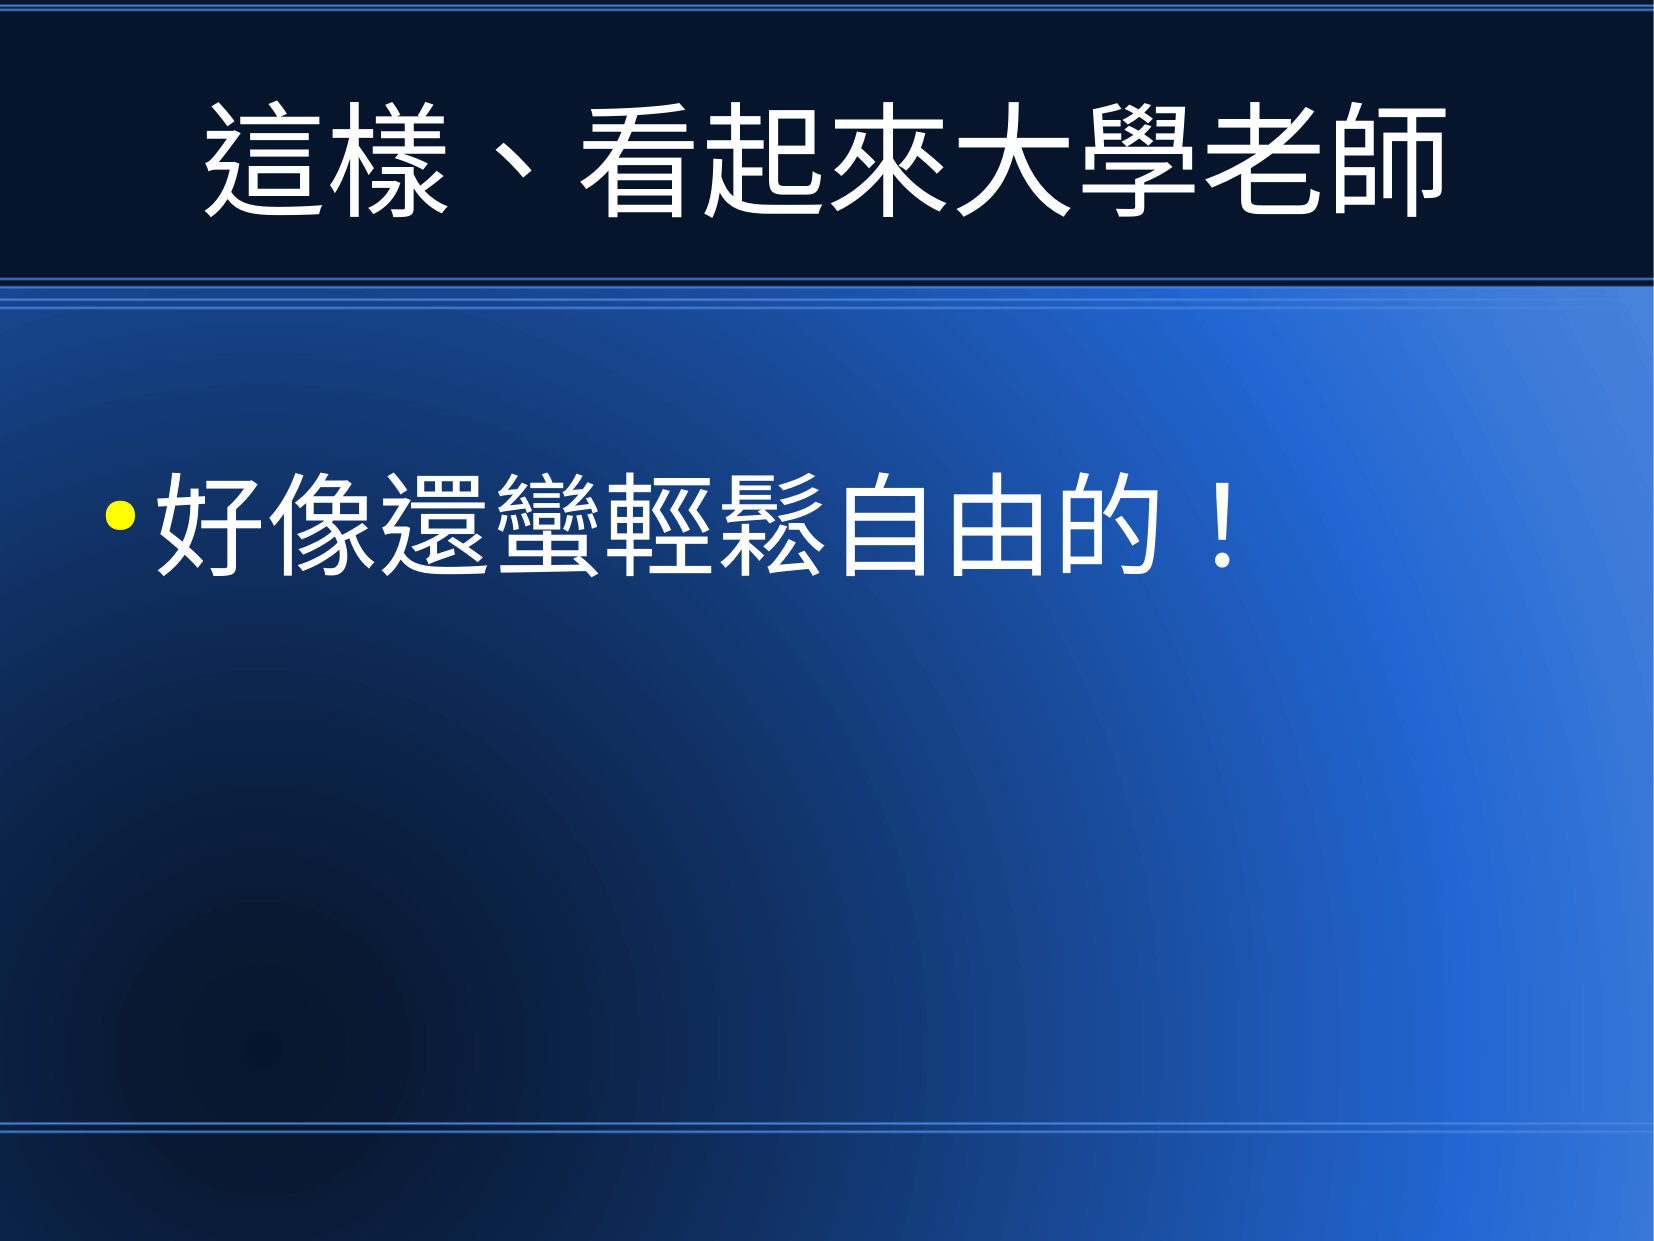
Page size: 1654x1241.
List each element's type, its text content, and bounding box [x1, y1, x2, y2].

title 這樣、看起來大學老師 [82, 49, 1571, 257]
picture [0, 0, 1654, 1241]
list 好像還蠻輕鬆自由的！ [82, 355, 1571, 1241]
